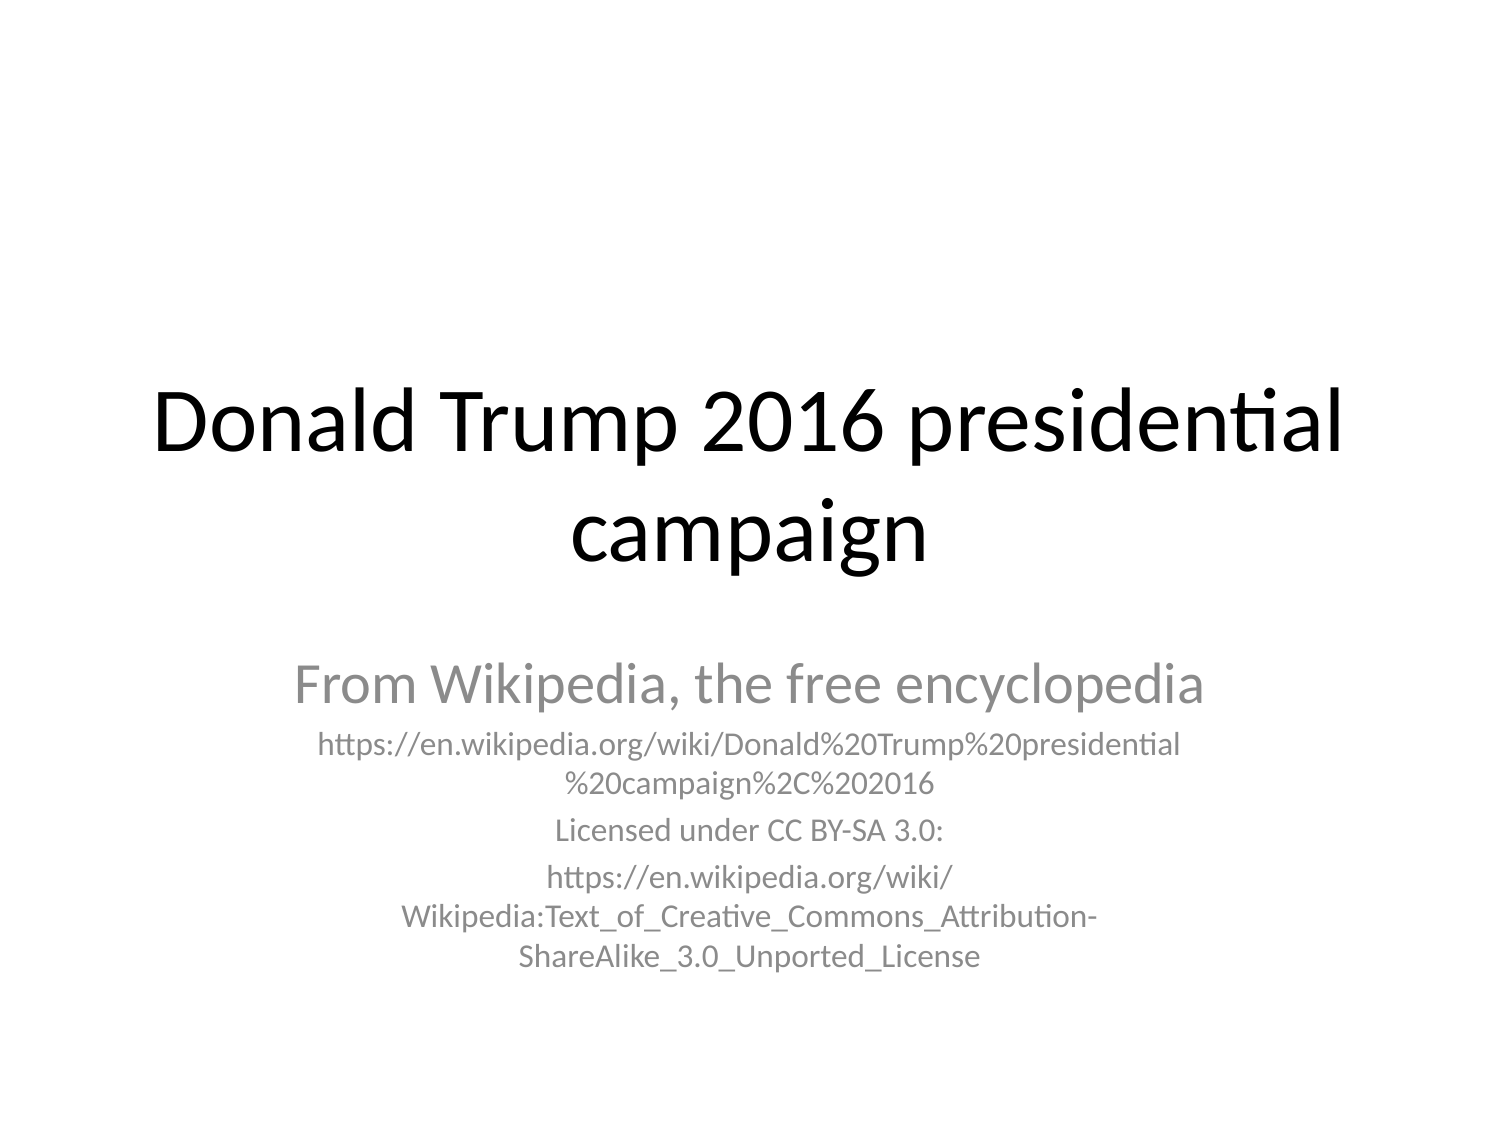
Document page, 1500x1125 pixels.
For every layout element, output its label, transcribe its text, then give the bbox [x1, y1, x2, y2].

title Donald Trump 2016 presidential campaign [112, 349, 1388, 591]
subtitle From Wikipedia, the free encyclopedia https://en.wikipedia.org/wiki/Donald%20Trump%20presidential%20campaign%2C%202016 Licensed under CC BY-SA 3.0: https://en.wikipedia.org/wiki/Wikipedia:Text_of_Creative_Commons_Attribution-ShareAlike_3.0_Unported_License [225, 637, 1275, 925]
